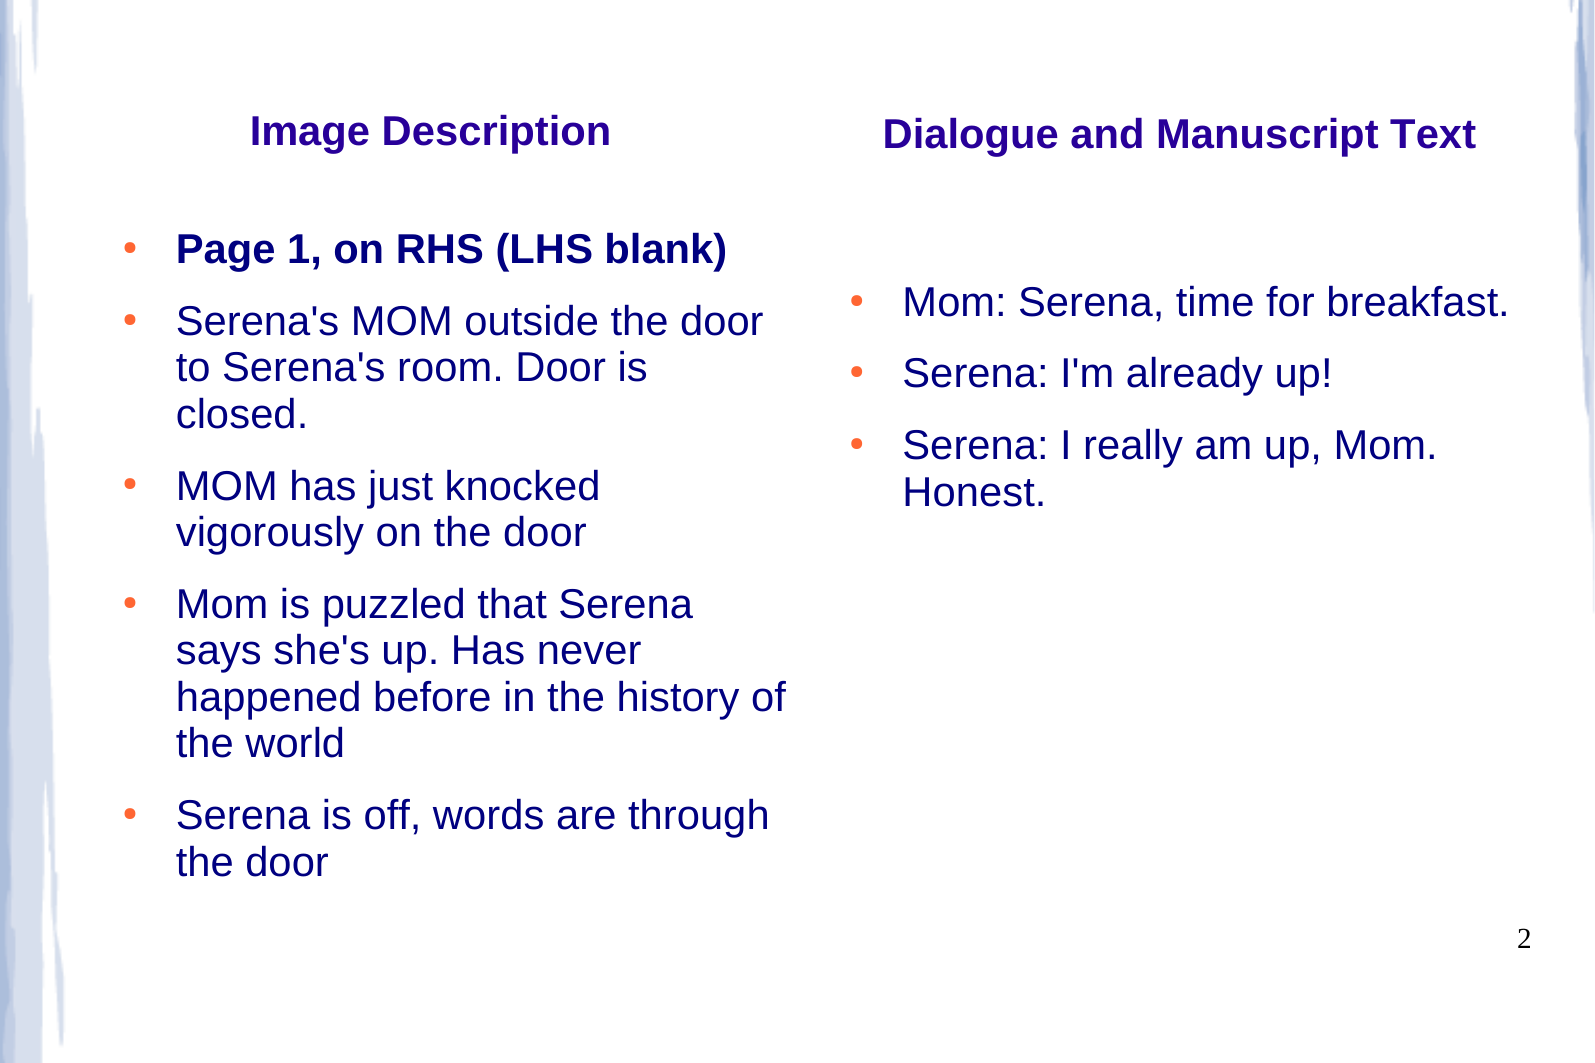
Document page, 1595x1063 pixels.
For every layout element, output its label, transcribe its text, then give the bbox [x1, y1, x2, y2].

list Page 1, on RHS (LHS blank) Serena's MOM outside the door to Serena's room. Door is closed. MOM has just knocked vigorously on the door Mom is puzzled that Serena says she's up. Has never happened before in the history of the world Serena is off, words are through the door [105, 225, 789, 885]
title Dialogue and Manuscript Text [825, 45, 1541, 223]
picture [0, 0, 1595, 1063]
list Mom: Serena, time for breakfast. Serena: I'm already up! Serena: I really am up, Mom. Honest. [831, 278, 1516, 931]
title Image Description [79, 42, 796, 220]
